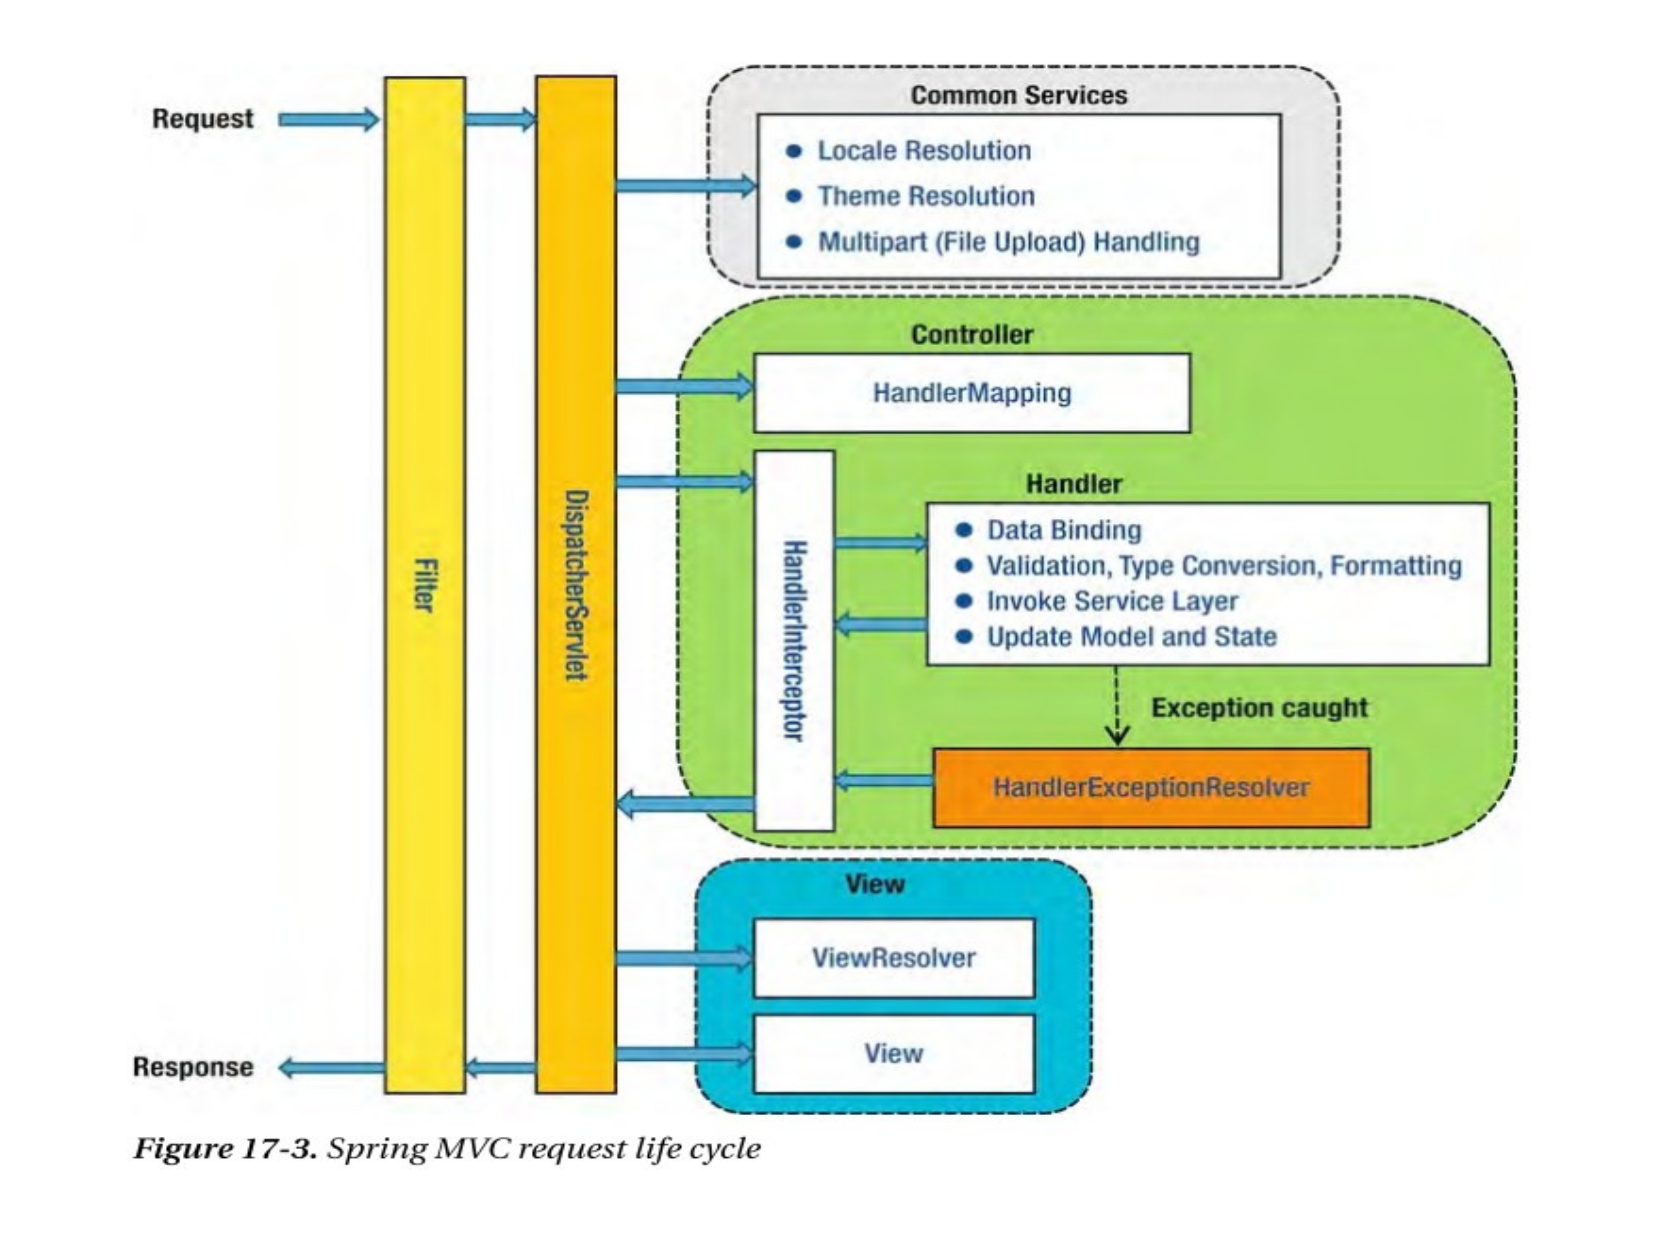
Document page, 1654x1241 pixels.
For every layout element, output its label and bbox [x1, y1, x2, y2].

picture [82, 49, 1561, 1171]
